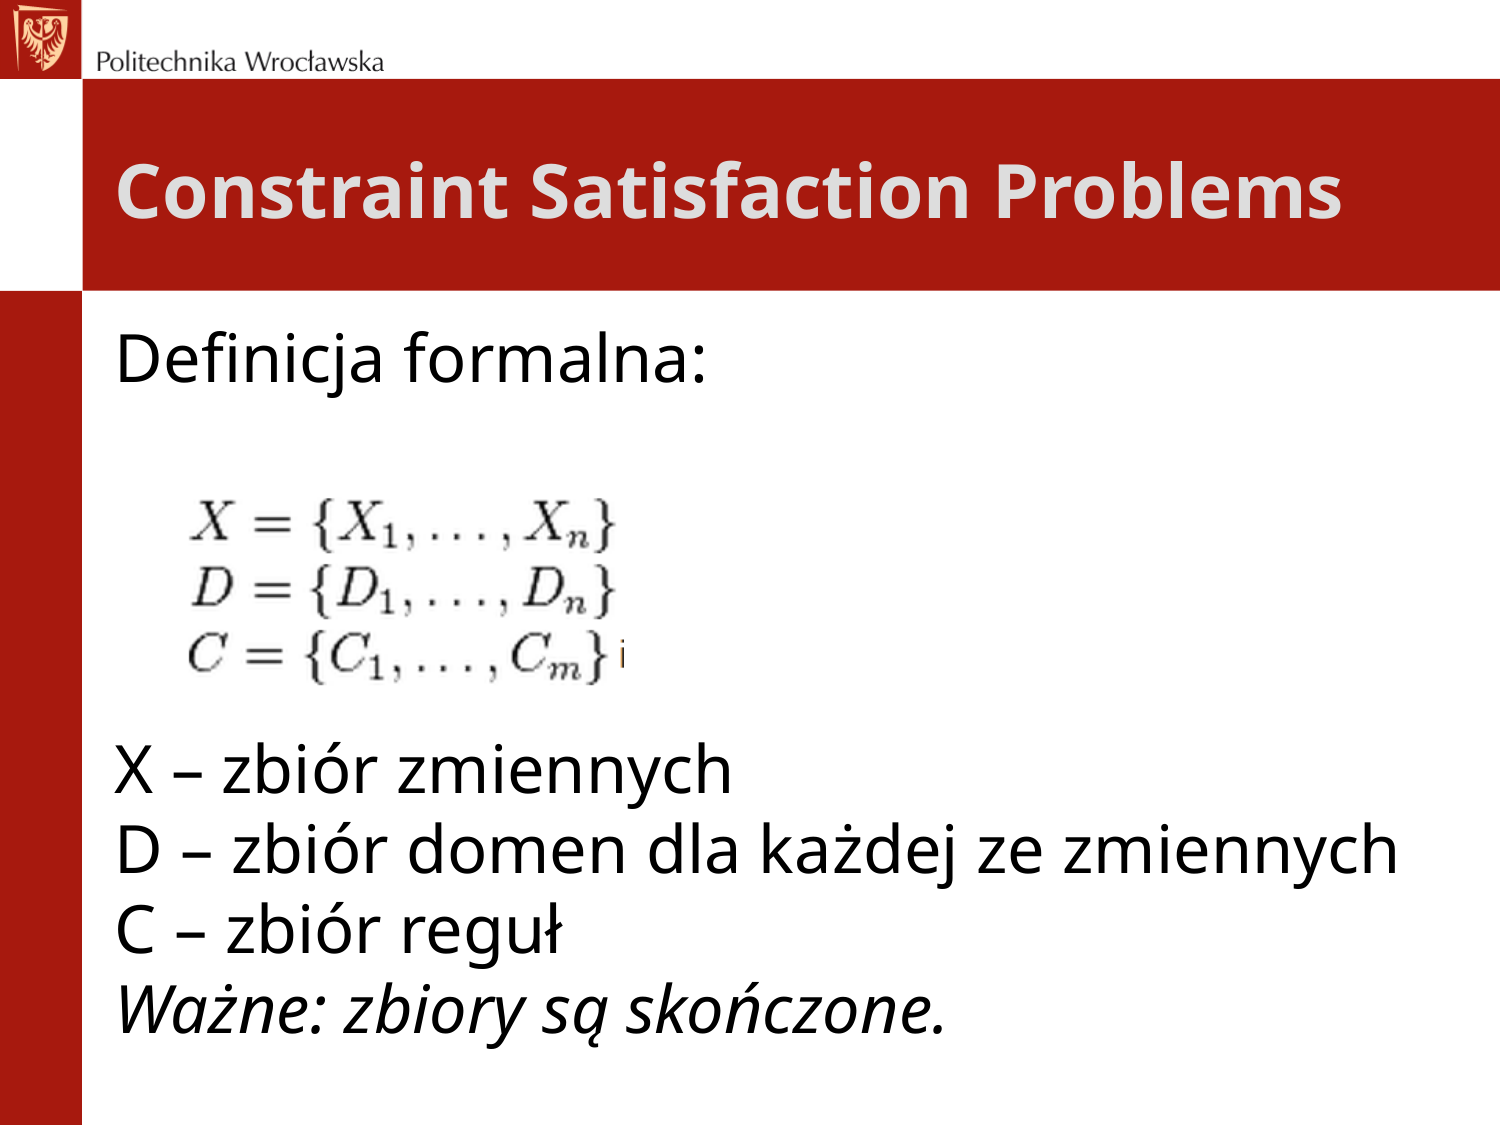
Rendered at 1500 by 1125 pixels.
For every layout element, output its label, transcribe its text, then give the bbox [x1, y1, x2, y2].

picture [0, 0, 384, 79]
text_box Constraint Satisfaction Problems [100, 103, 1483, 273]
text_box Definicja formalna: X – zbiór zmiennych D – zbiór domen dla każdej ze zmiennych C – zbiór reguł Ważne: zbiory są skończone. [100, 308, 1483, 1106]
picture [180, 486, 624, 691]
